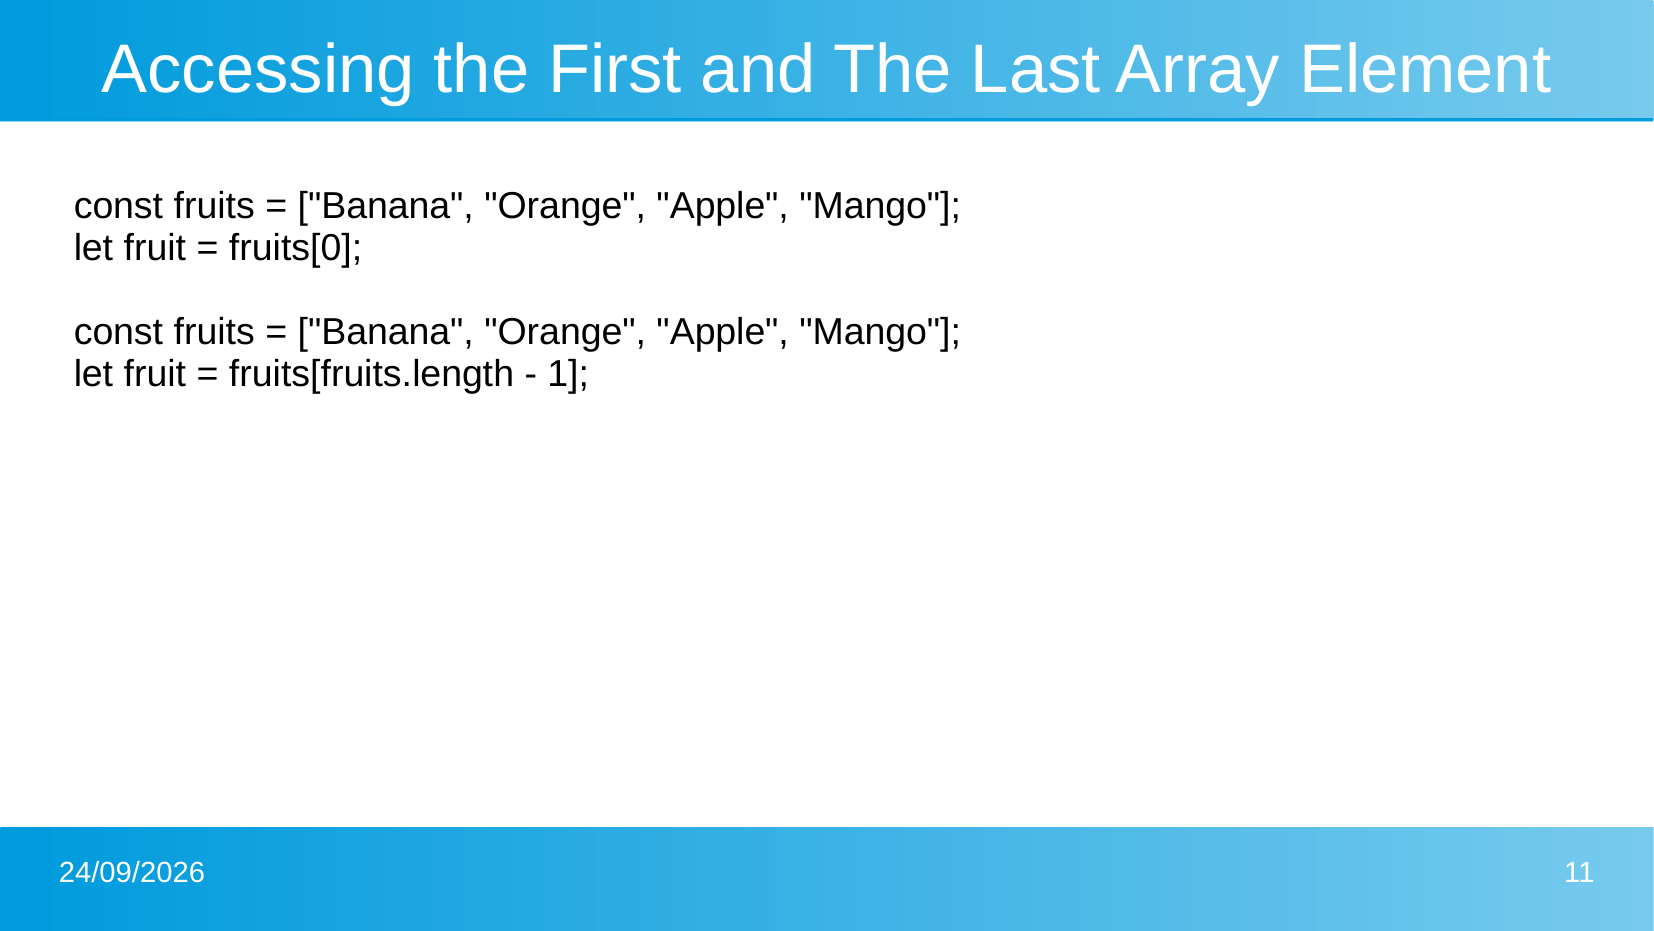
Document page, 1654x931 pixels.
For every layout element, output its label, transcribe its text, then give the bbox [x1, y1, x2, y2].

title Accessing the First and The Last Array Element [59, 29, 1595, 108]
text_box const fruits = ["Banana", "Orange", "Apple", "Mango"]; let fruit = fruits[0]; const fruits = ["Banana", "Orange", "Apple", "Mango"]; let fruit = fruits[fruits.length - 1]; [59, 177, 1506, 402]
